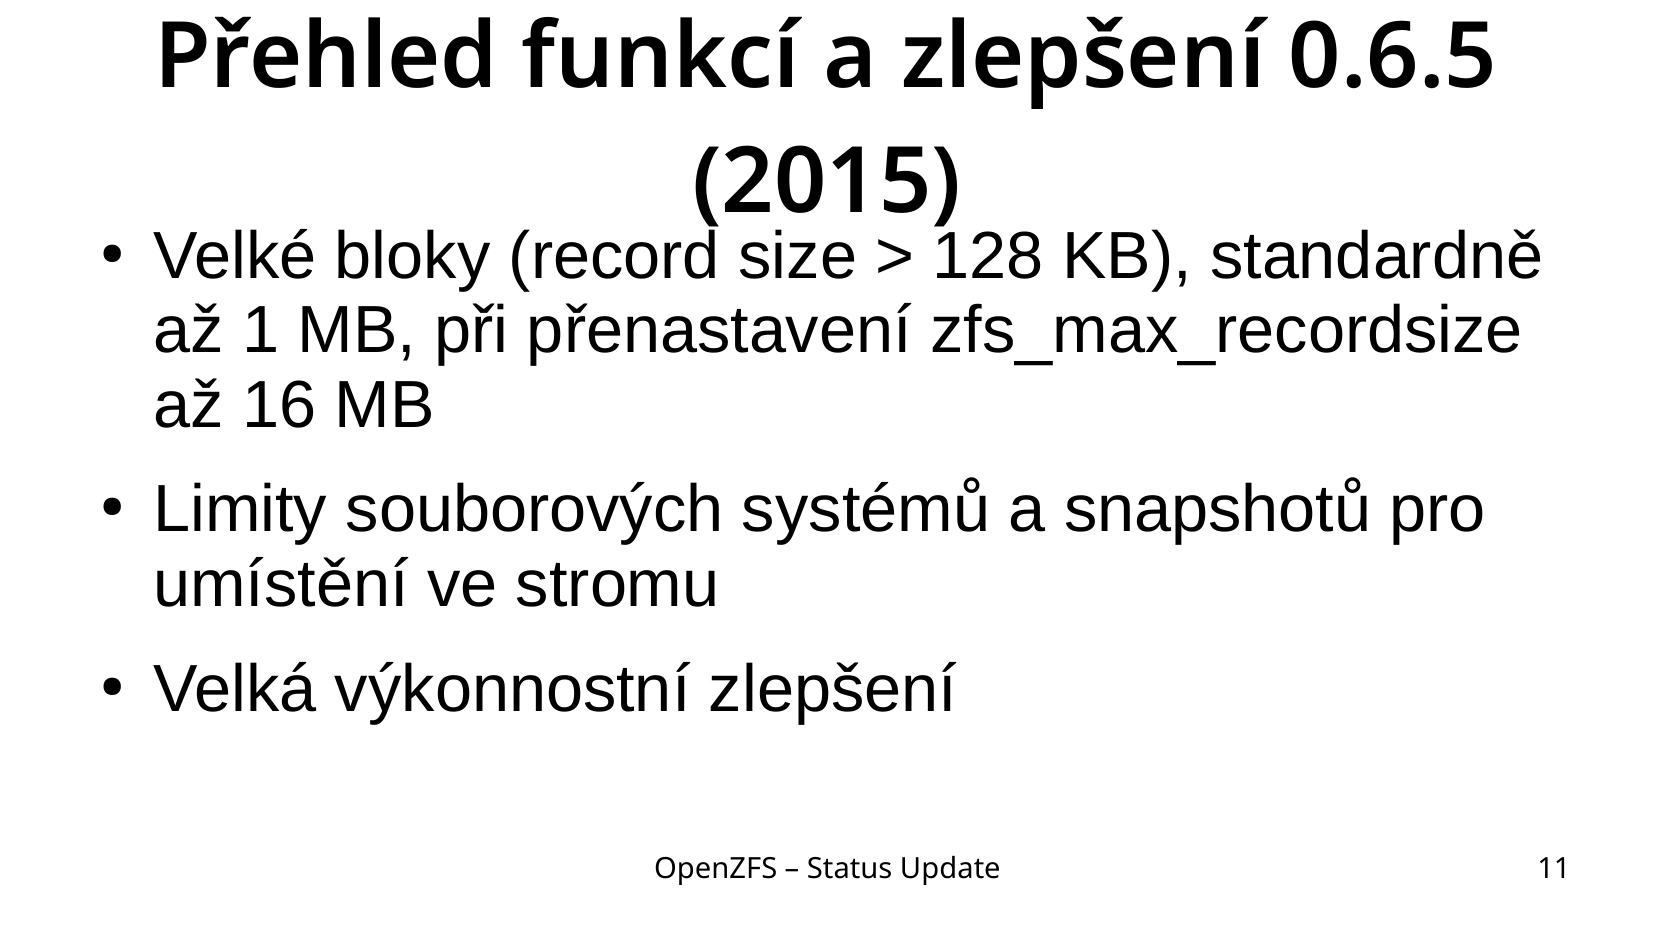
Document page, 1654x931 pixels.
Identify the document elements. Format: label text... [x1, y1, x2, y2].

title Přehled funkcí a zlepšení 0.6.5 (2015) [82, 37, 1571, 193]
list Velké bloky (record size > 128 KB), standardně až 1 MB, při přenastavení zfs_max_recordsize až 16 MB Limity souborových systémů a snapshotů pro umístění ve stromu Velká výkonnostní zlepšení [82, 217, 1571, 826]
